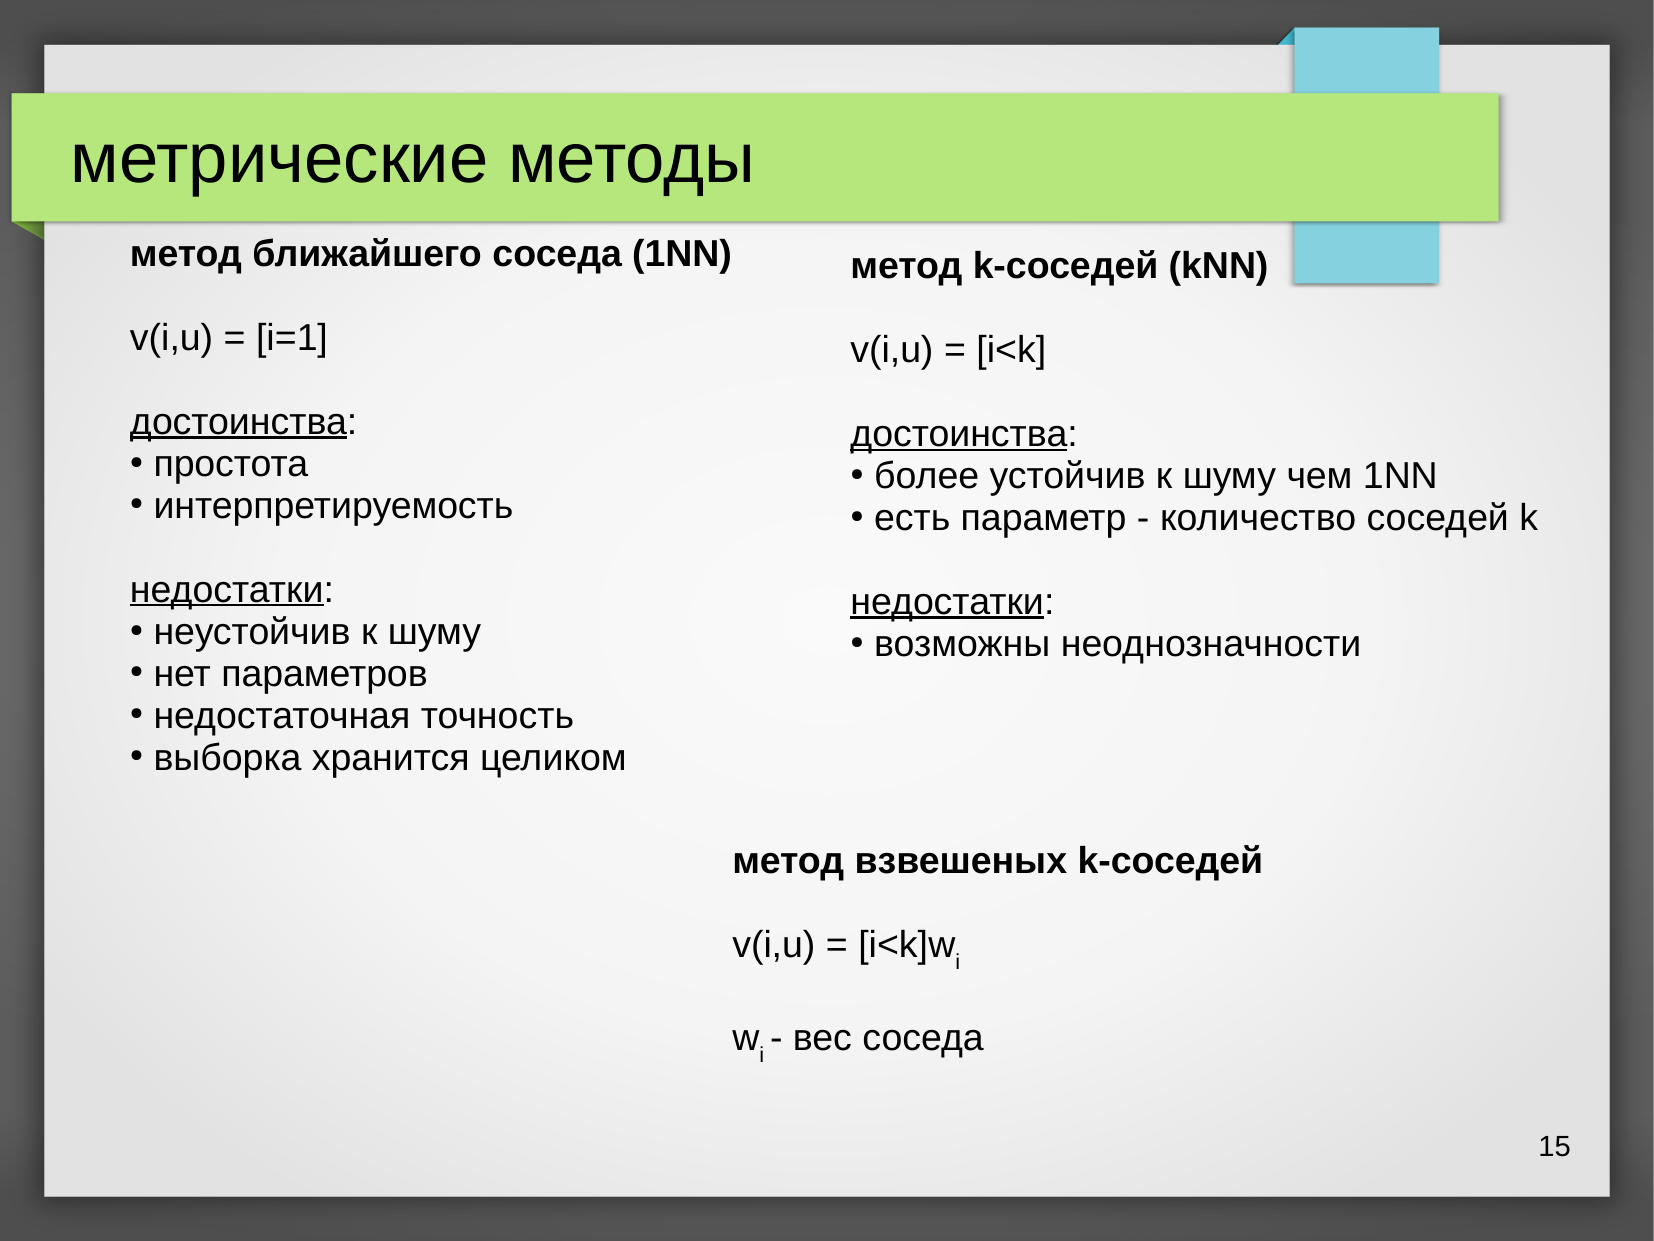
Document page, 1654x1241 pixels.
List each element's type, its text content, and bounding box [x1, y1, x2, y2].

text_box метод k-соседей (kNN) v(i,u) = [i<k] достоинства: более устойчив к шуму чем 1NN есть параметр - количество соседей k недостатки: возможны неоднозначности [850, 248, 1560, 661]
text_box метод ближайшего соседа (1NN) v(i,u) = [i=1] достоинства: простота интерпретируемость недостатки: неустойчив к шуму нет параметров недостаточная точность выборка хранится целиком [129, 242, 768, 768]
text_box метод взвешеных k-соседей v(i,u) = [i<k]wi wi - вес соседа [732, 826, 1465, 1081]
title метрические методы [70, 118, 1205, 199]
picture [0, 0, 1654, 1241]
